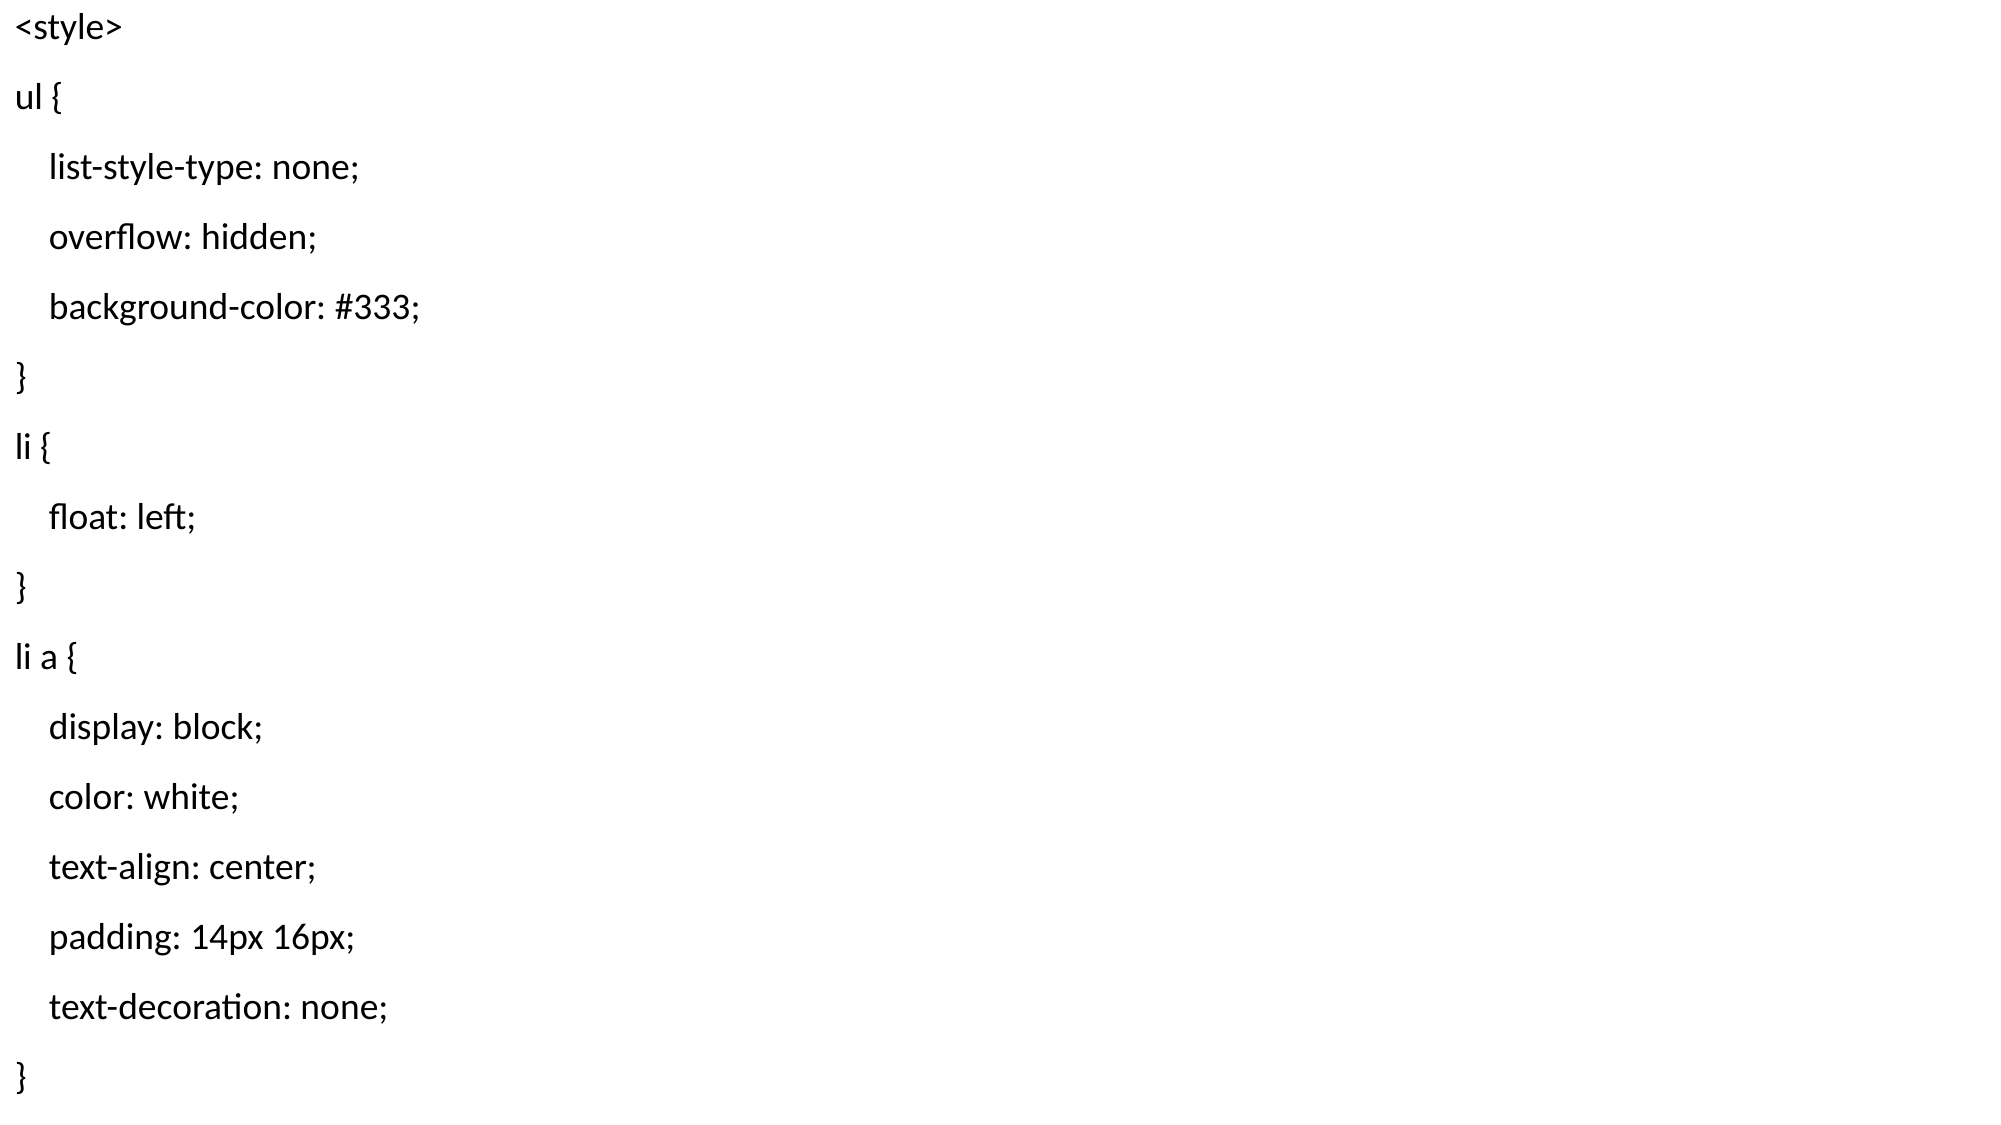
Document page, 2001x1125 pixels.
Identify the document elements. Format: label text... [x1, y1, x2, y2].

list <style> ul { list-style-type: none; overflow: hidden; background-color: #333; } li { float: left; } li a { display: block; color: white; text-align: center; padding: 14px 16px; text-decoration: none; } li a:hover { background-color: #111; } </style> [0, 0, 2000, 1125]
